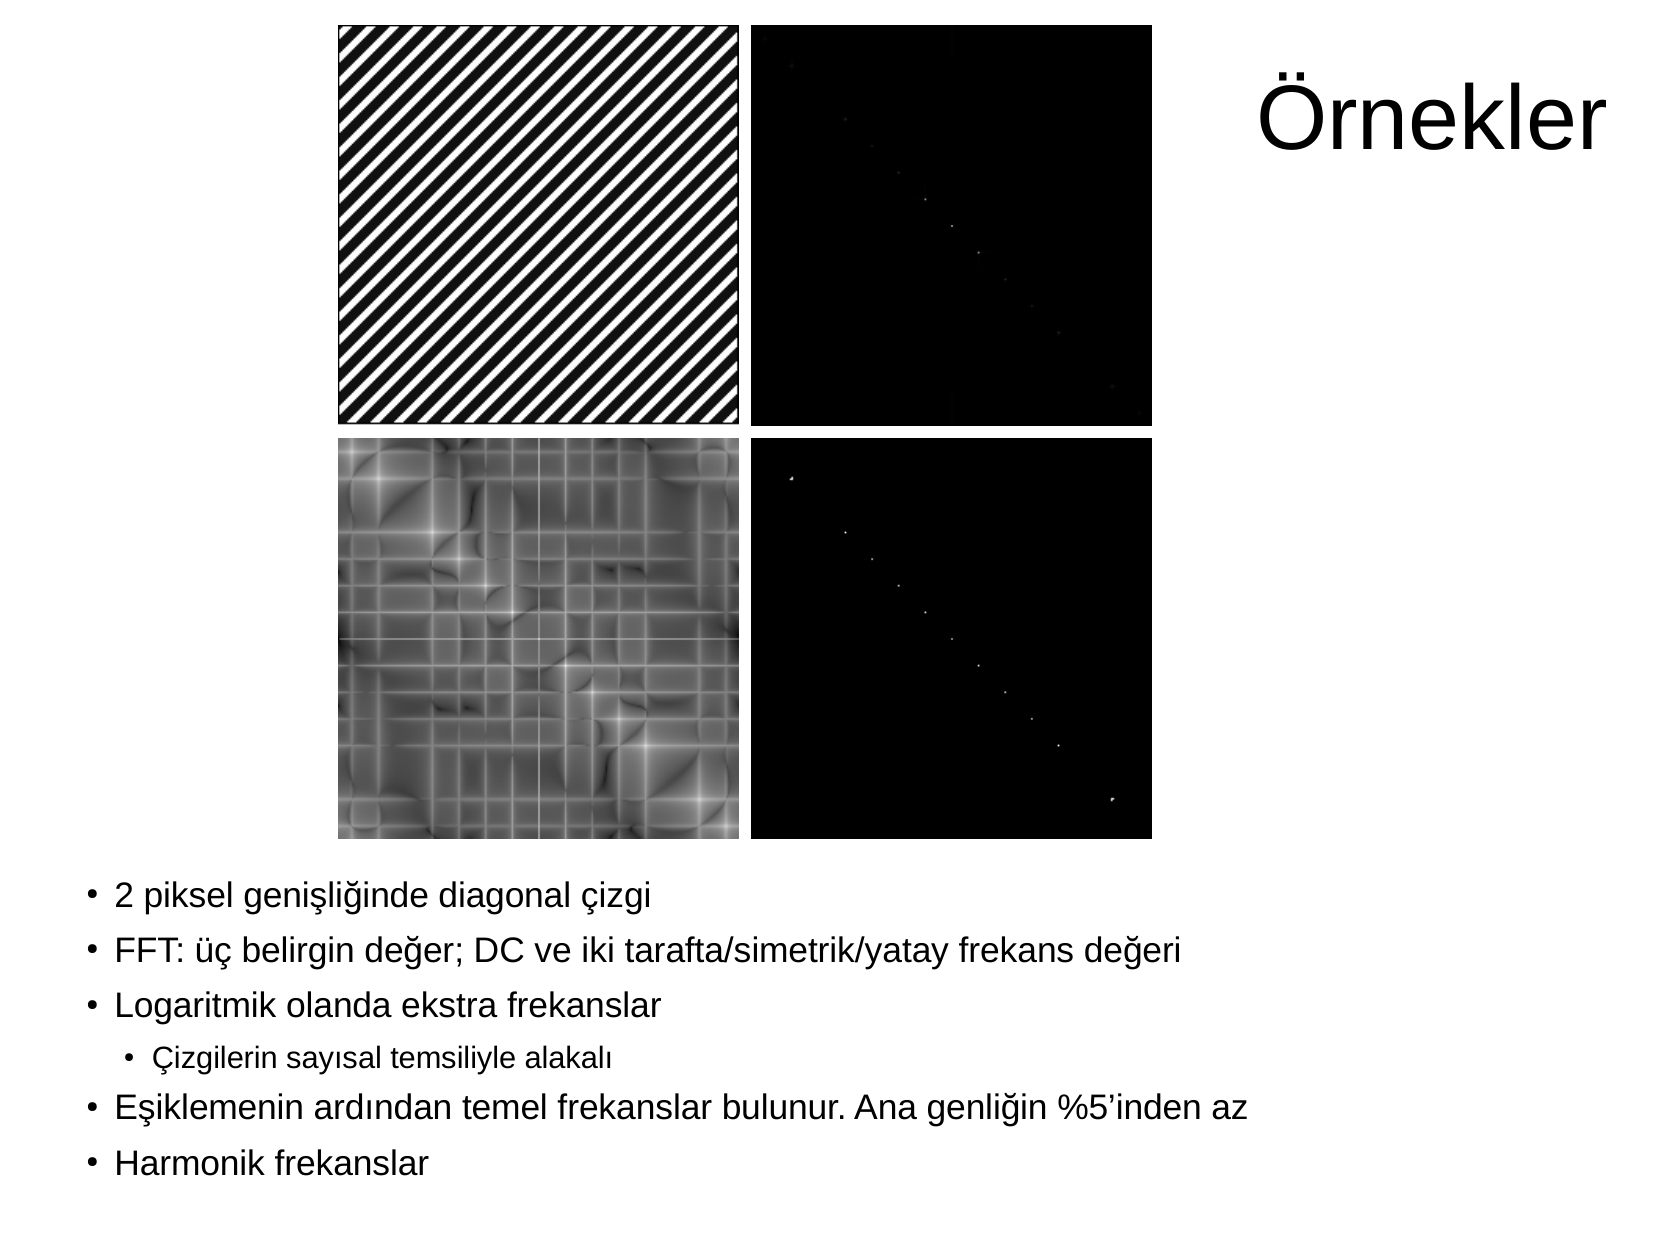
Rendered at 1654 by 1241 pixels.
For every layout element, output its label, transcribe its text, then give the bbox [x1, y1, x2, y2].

picture [338, 438, 739, 839]
title Örnekler [1210, 29, 1654, 207]
picture [338, 25, 739, 426]
picture [751, 438, 1152, 839]
picture [751, 25, 1152, 426]
list 2 piksel genişliğinde diagonal çizgi FFT: üç belirgin değer; DC ve iki tarafta/simetrik/yatay frekans değeri Logaritmik olanda ekstra frekanslar Çizgilerin sayısal temsiliyle alakalı Eşiklemenin ardından temel frekanslar bulunur. Ana genliğin %5’inden az Harmonik frekanslar [76, 875, 1565, 1188]
